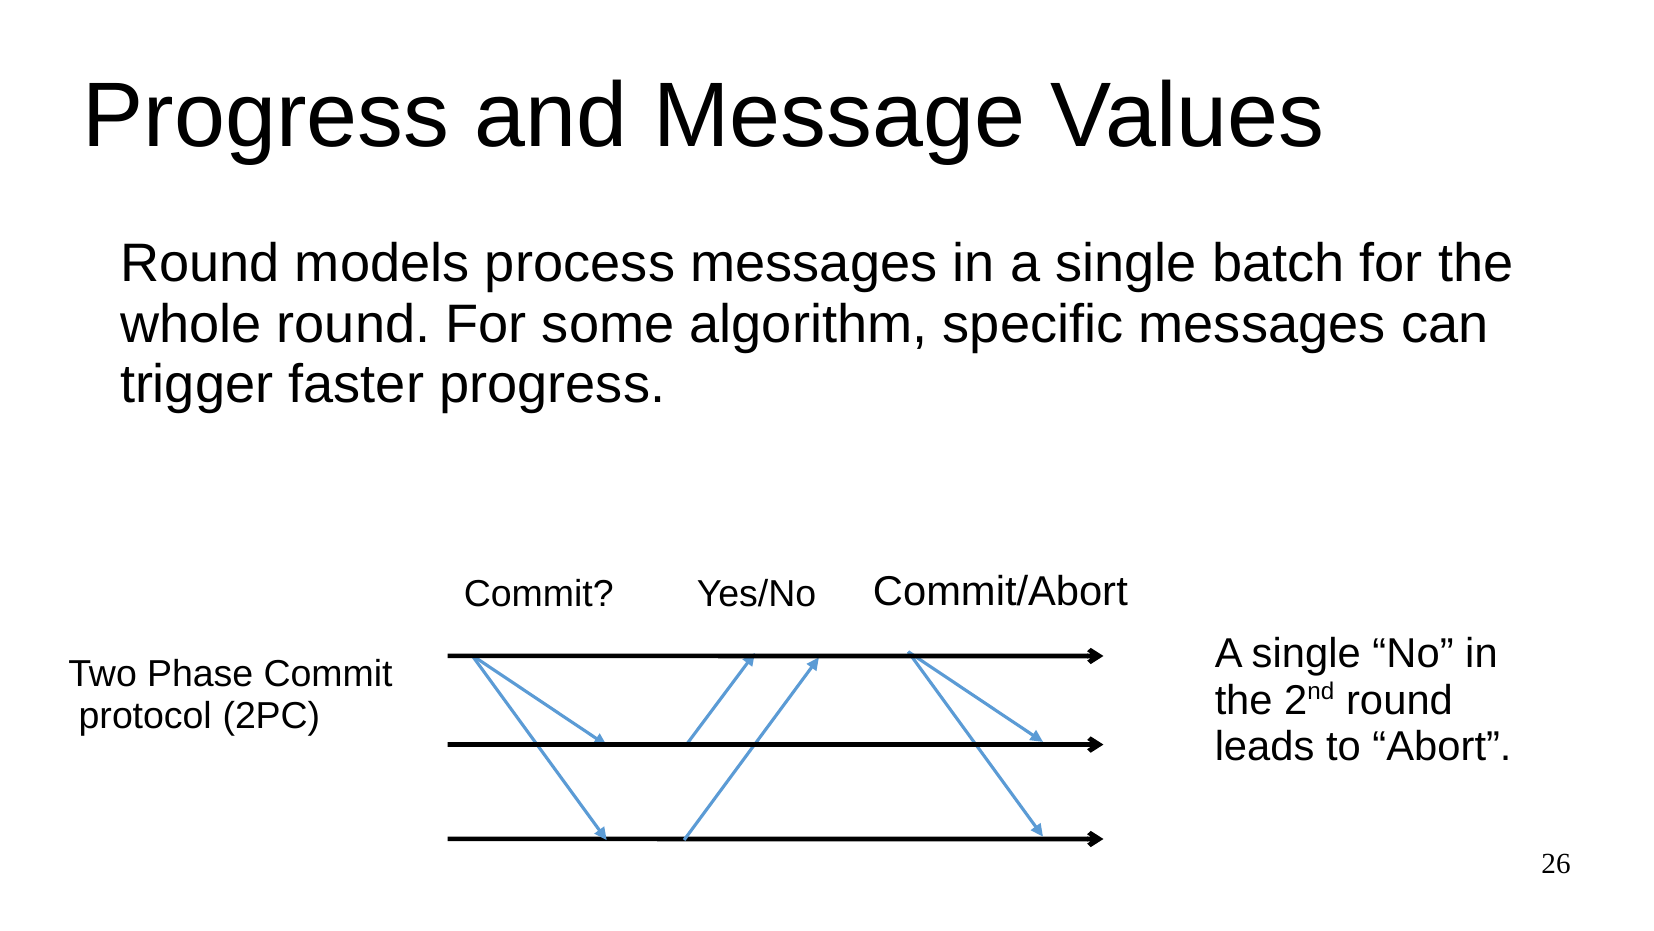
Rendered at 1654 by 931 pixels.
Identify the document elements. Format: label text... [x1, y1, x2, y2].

title Progress and Message Values [82, 37, 1571, 193]
text_box A single “No” in the 2nd round leads to “Abort”. [1200, 622, 1531, 826]
text_box Commit? [449, 561, 629, 622]
text_box Commit/Abort [858, 556, 1143, 622]
text_box Two Phase Commit protocol (2PC) [53, 645, 414, 856]
text_box Yes/No [682, 561, 831, 622]
list Round models process messages in a single batch for the whole round. For some algorithm, specific messages can trigger faster progress. [120, 232, 1561, 601]
